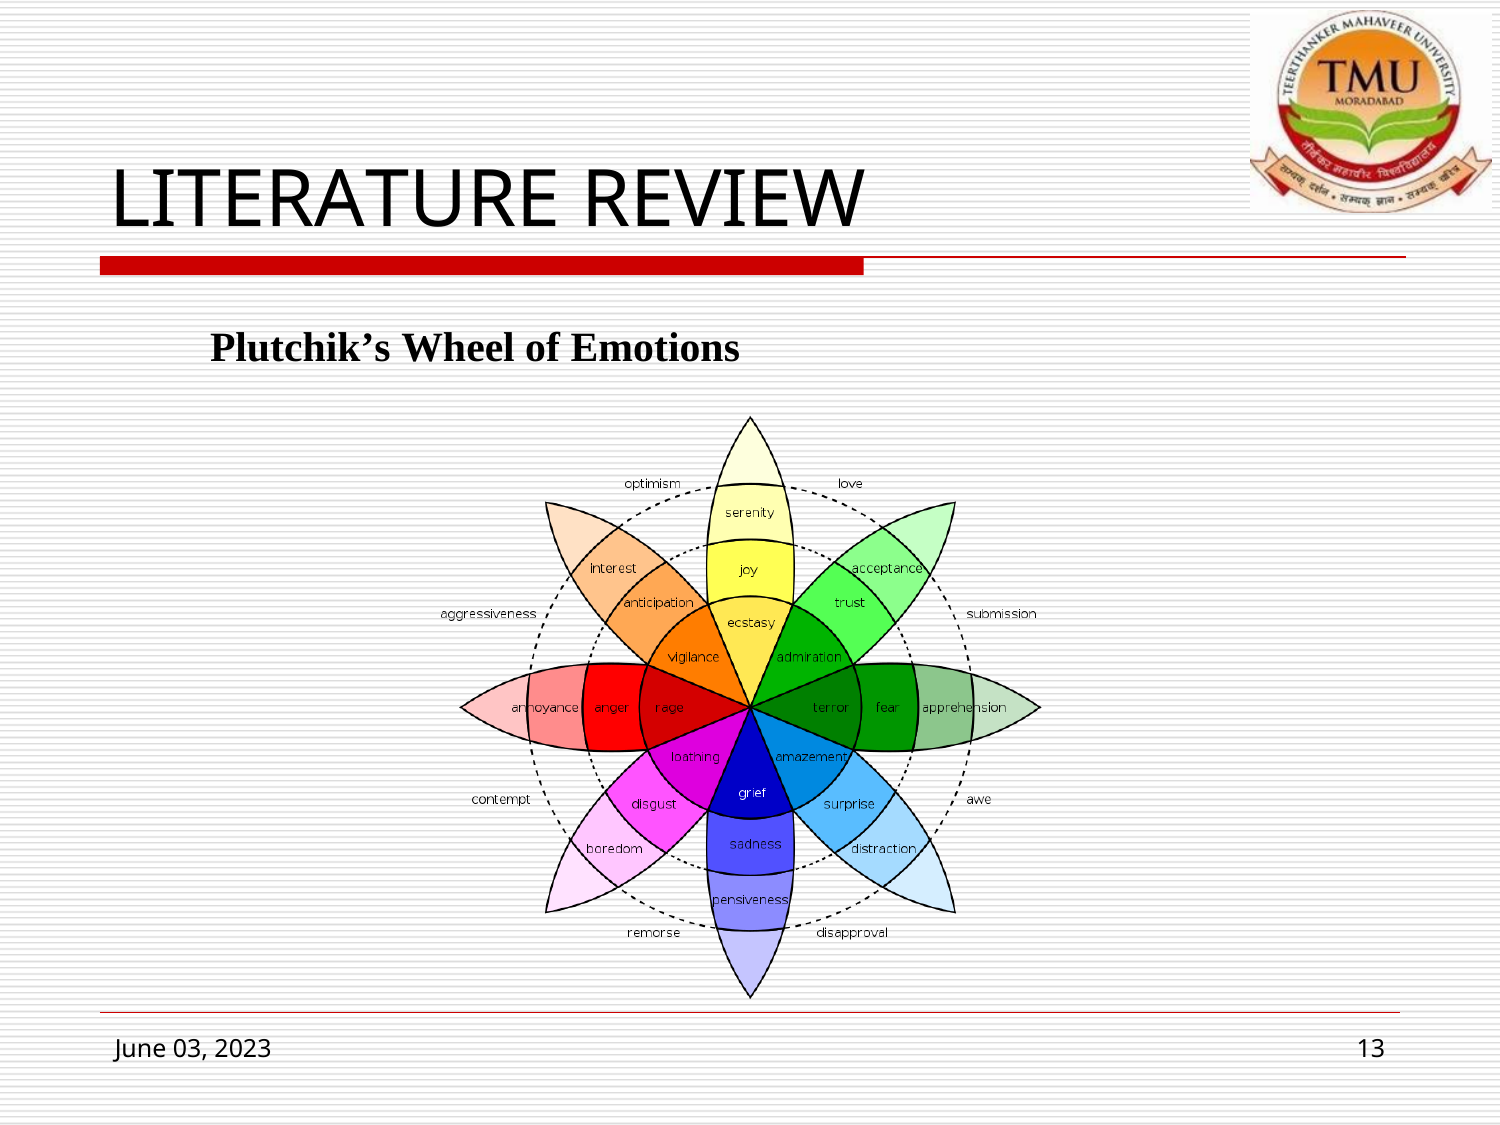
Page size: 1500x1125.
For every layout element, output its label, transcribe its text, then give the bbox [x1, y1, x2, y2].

list Plutchik’s Wheel of Emotions [117, 287, 1426, 1038]
title LITERATURE REVIEW [94, 50, 1407, 250]
picture [0, 0, 1500, 1125]
text_box June 03, 2023 [99, 1024, 426, 1103]
text_box <number> [1074, 1024, 1401, 1103]
